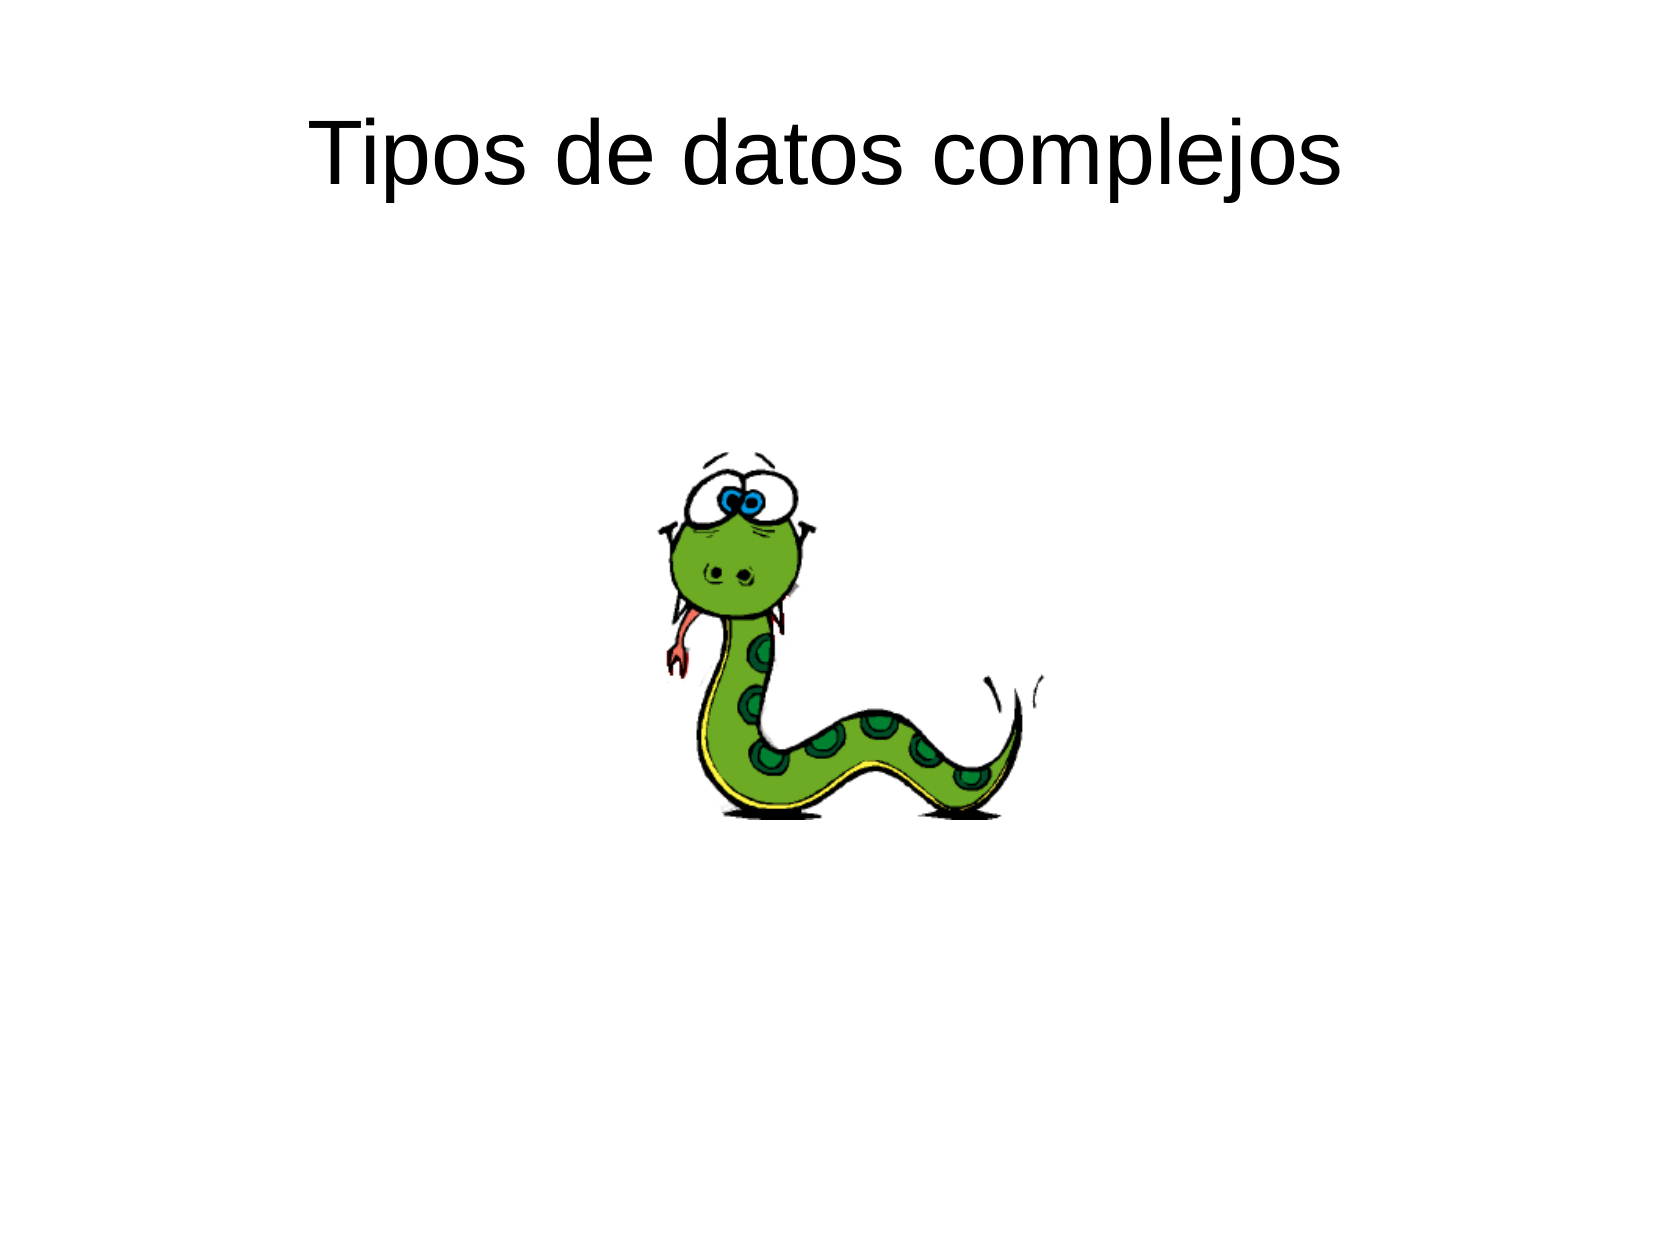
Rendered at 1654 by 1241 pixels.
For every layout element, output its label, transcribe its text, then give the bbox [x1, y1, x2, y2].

title Tipos de datos complejos [82, 49, 1571, 257]
picture [628, 452, 1046, 820]
